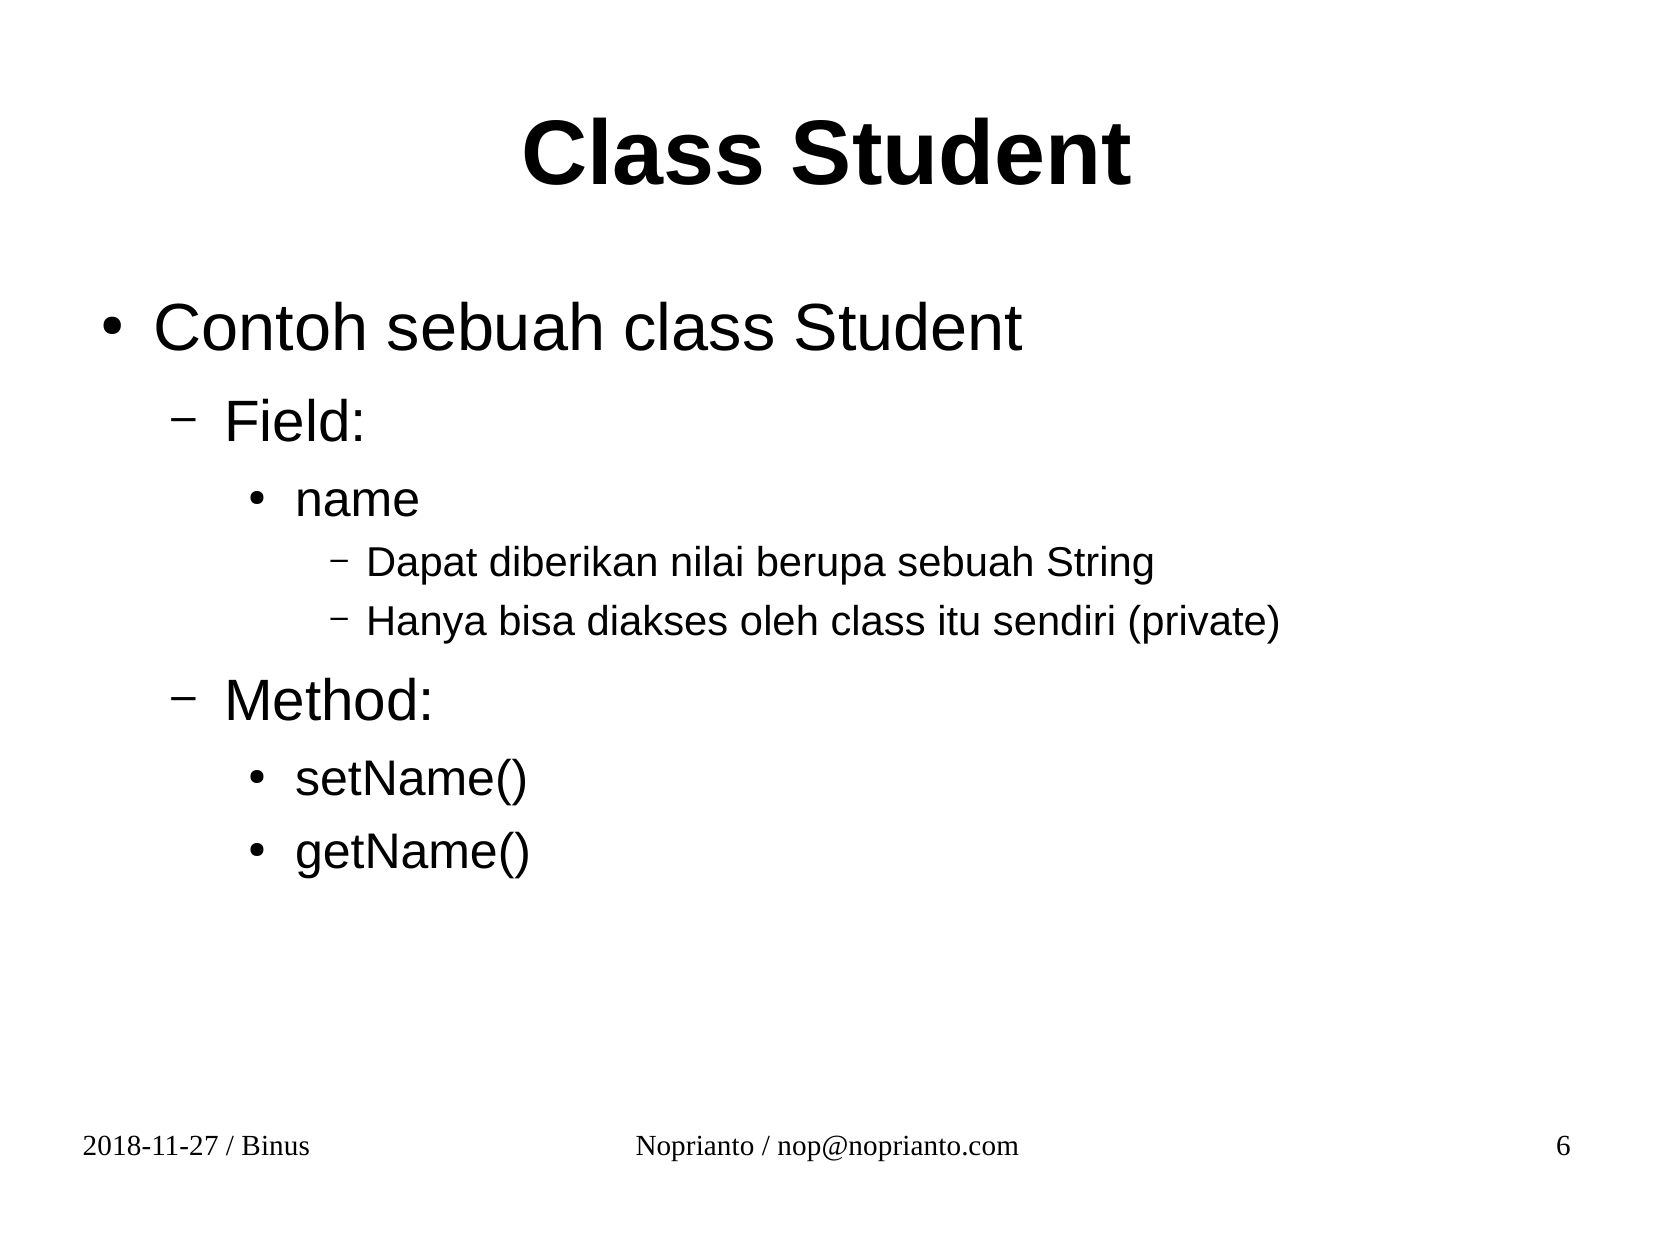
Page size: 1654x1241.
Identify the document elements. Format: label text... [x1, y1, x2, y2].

list Contoh sebuah class Student Field: name Dapat diberikan nilai berupa sebuah String Hanya bisa diakses oleh class itu sendiri (private) Method: setName() getName() [82, 290, 1571, 1010]
title Class Student [82, 49, 1571, 257]
